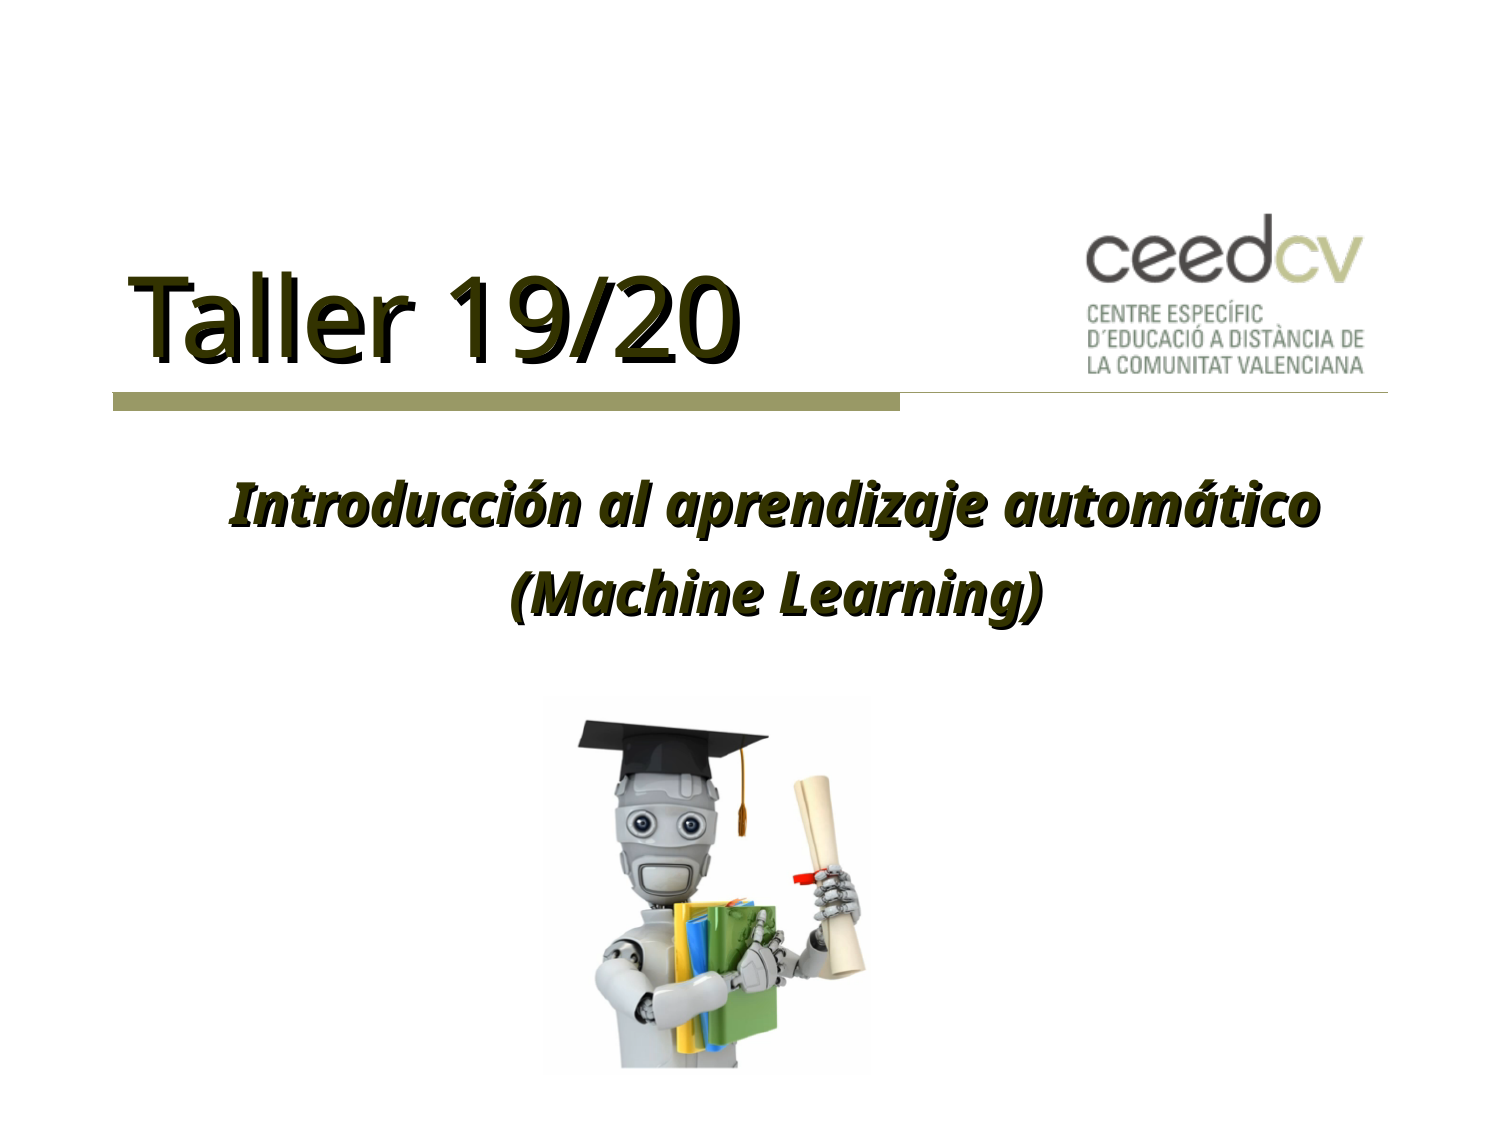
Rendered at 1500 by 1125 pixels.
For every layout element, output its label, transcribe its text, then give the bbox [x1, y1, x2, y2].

picture [1062, 200, 1388, 388]
title Taller 19/20 [112, 162, 1388, 388]
picture [543, 696, 871, 1075]
subtitle Introducción al aprendizaje automático (Machine Learning) [130, 458, 1347, 745]
